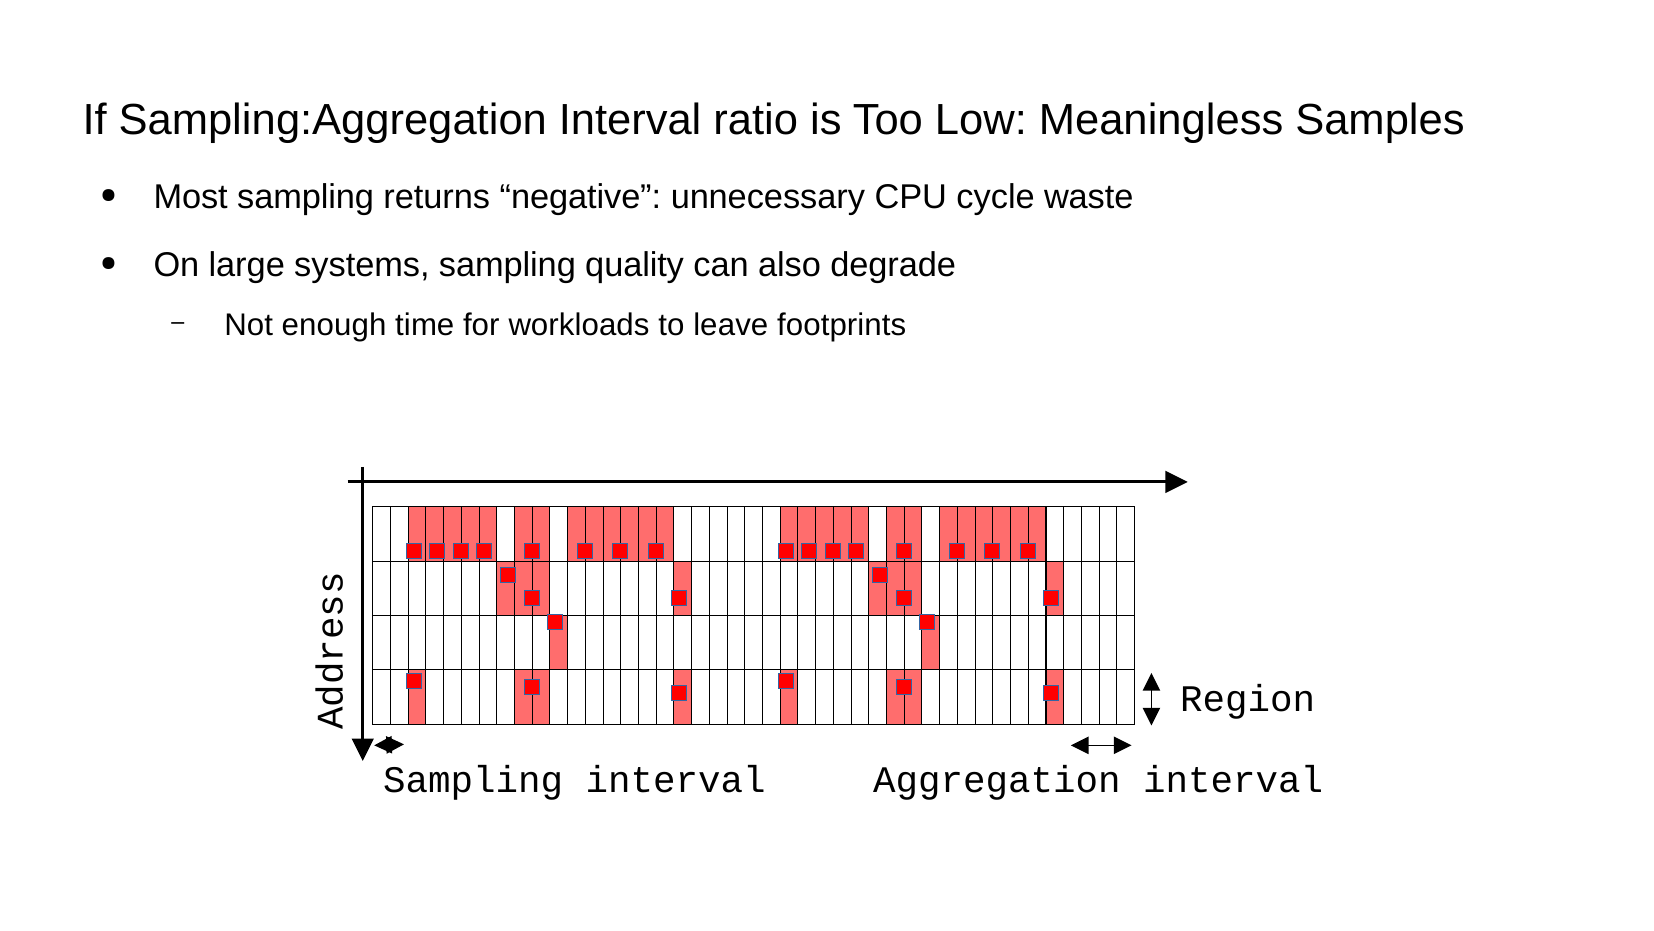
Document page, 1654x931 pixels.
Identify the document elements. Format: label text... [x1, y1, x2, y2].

table_cell [568, 670, 585, 724]
table_cell [869, 562, 886, 615]
table_cell [657, 562, 673, 615]
table_header [373, 507, 390, 539]
table_header [586, 507, 603, 561]
table_cell [444, 616, 461, 669]
table_cell [852, 670, 868, 724]
table_header [1029, 507, 1045, 561]
table_cell [940, 616, 957, 669]
table_cell [568, 562, 585, 615]
table_header [1082, 507, 1099, 561]
table_header [391, 507, 408, 561]
text_box [577, 543, 593, 559]
text_box [1020, 543, 1036, 559]
table_cell [834, 670, 851, 724]
table_header [1100, 507, 1116, 561]
text_box [778, 543, 794, 559]
table_header [993, 507, 1010, 561]
table_cell [922, 670, 939, 724]
table_cell [958, 562, 975, 615]
text_box Address [304, 539, 404, 745]
table_cell [674, 562, 691, 615]
text_box [524, 679, 540, 695]
text_box [406, 543, 422, 559]
text_box [872, 567, 888, 583]
table_header [940, 507, 957, 561]
table_header [674, 507, 691, 561]
text_box [500, 567, 516, 583]
table_cell [781, 616, 797, 669]
table_cell [745, 670, 762, 724]
table_header [480, 507, 496, 561]
table_cell [533, 616, 549, 669]
table_cell [1117, 670, 1134, 724]
table_cell [728, 562, 744, 615]
table_cell [710, 670, 727, 724]
table_cell [639, 616, 656, 669]
table_cell [798, 670, 815, 724]
table_cell [976, 670, 992, 724]
table_cell [426, 616, 443, 669]
table_header [1011, 507, 1028, 561]
table_header [515, 507, 532, 561]
text_box [825, 543, 841, 559]
table_header [692, 507, 709, 561]
table_header [497, 507, 514, 561]
table_cell [639, 562, 656, 615]
table_cell [604, 670, 620, 724]
table_cell [1047, 670, 1063, 724]
table_cell [657, 616, 673, 669]
table_cell [444, 562, 461, 615]
text_box [671, 590, 687, 606]
table_cell [444, 670, 461, 724]
table_cell [1117, 616, 1134, 669]
text_box [801, 543, 817, 559]
table_cell [852, 616, 868, 669]
table_cell [657, 670, 673, 724]
table_cell [1011, 562, 1028, 615]
text_box [648, 543, 664, 559]
table_cell [604, 616, 620, 669]
table_cell [745, 562, 762, 615]
table_header [1064, 507, 1081, 561]
table_cell [533, 670, 549, 724]
table_cell [404, 616, 408, 669]
table_cell [550, 670, 567, 724]
table_header [604, 507, 620, 561]
table_cell [674, 616, 691, 669]
table_cell [426, 670, 443, 724]
table_cell [404, 670, 408, 724]
table_header [710, 507, 727, 561]
table_header [533, 507, 549, 561]
table_cell [728, 670, 744, 724]
table_cell [834, 616, 851, 669]
table_cell [940, 562, 957, 615]
table_cell [869, 670, 886, 724]
text_box [896, 543, 912, 559]
text_box [524, 543, 540, 559]
table_cell [692, 562, 709, 615]
table_cell [816, 616, 833, 669]
table_header [781, 507, 797, 561]
table_cell [1011, 616, 1028, 669]
table_cell [958, 616, 975, 669]
table_cell [462, 562, 479, 615]
table_cell [497, 562, 514, 615]
table_header [728, 507, 744, 561]
text_box [896, 679, 912, 695]
table_cell [763, 562, 780, 615]
text_box [453, 543, 469, 559]
table_cell [568, 616, 585, 669]
table_cell [550, 562, 567, 615]
table_cell [940, 670, 957, 724]
table_cell [1011, 670, 1028, 724]
table_cell [763, 616, 780, 669]
table_cell [409, 616, 425, 669]
table_cell [905, 670, 921, 724]
text_box [612, 543, 628, 559]
table_cell [550, 616, 567, 669]
table_cell [710, 616, 727, 669]
list Most sampling returns “negative”: unnecessary CPU cycle waste On large systems, sampling quality can also degrade Not enough time for workloads to leave footprints [82, 177, 1571, 833]
table_cell [816, 562, 833, 615]
table_cell [497, 670, 514, 724]
table_cell [976, 562, 992, 615]
table_cell [852, 562, 868, 615]
text_box [406, 673, 422, 689]
table_cell [480, 562, 496, 615]
table_header [922, 507, 939, 561]
table_cell [798, 616, 815, 669]
table_header [816, 507, 833, 561]
title If Sampling:Aggregation Interval ratio is Too Low: Meaningless Samples [82, 81, 1571, 157]
text_box [429, 543, 445, 559]
table_cell [887, 562, 904, 615]
text_box [671, 685, 687, 701]
text_box Aggregation interval [858, 753, 1339, 811]
table_header [834, 507, 851, 561]
table_header [887, 507, 904, 561]
table_cell [586, 670, 603, 724]
text_box [778, 673, 794, 689]
table_cell [497, 616, 514, 669]
table_cell [922, 562, 939, 615]
table_header [462, 507, 479, 561]
table_cell [621, 562, 638, 615]
table_cell [1100, 670, 1116, 724]
table_header [1117, 507, 1134, 561]
table_cell [763, 670, 780, 724]
table_cell [816, 670, 833, 724]
table_header [1047, 507, 1063, 561]
table_cell [728, 616, 744, 669]
table_cell [1117, 562, 1134, 615]
text_box [919, 614, 935, 630]
table_cell [1029, 670, 1045, 724]
table_cell [404, 562, 408, 615]
table_cell [480, 670, 496, 724]
table_header [745, 507, 762, 561]
table_cell [993, 670, 1010, 724]
table_cell [1082, 670, 1099, 724]
table_cell [621, 616, 638, 669]
table_cell [674, 670, 691, 724]
table_header [568, 507, 585, 561]
table_cell [586, 562, 603, 615]
table_cell [462, 670, 479, 724]
table_cell [905, 616, 921, 669]
table_cell [887, 616, 904, 669]
table_header [550, 507, 567, 561]
table_header [444, 507, 461, 561]
table_cell [533, 562, 549, 615]
text_box [524, 590, 540, 606]
table_cell [462, 616, 479, 669]
text_box [1043, 590, 1059, 606]
table_header [763, 507, 780, 561]
table_cell [1100, 562, 1116, 615]
table_cell [798, 562, 815, 615]
table_cell [922, 616, 939, 669]
table_cell [409, 562, 425, 615]
table_cell [586, 616, 603, 669]
table_cell [480, 616, 496, 669]
table_cell [781, 670, 797, 724]
table_cell [621, 670, 638, 724]
table_cell [1047, 562, 1063, 615]
table_cell [993, 616, 1010, 669]
table_cell [993, 562, 1010, 615]
table_header [976, 507, 992, 561]
text_box Sampling interval [368, 753, 781, 811]
table_cell [515, 562, 532, 615]
table_cell [1064, 562, 1081, 615]
table_cell [869, 616, 886, 669]
table_cell [905, 562, 921, 615]
text_box [896, 590, 912, 606]
table_header [958, 507, 975, 561]
table_cell [692, 670, 709, 724]
table_cell [692, 616, 709, 669]
table_cell [1029, 562, 1045, 615]
text_box [476, 543, 492, 559]
table_header [639, 507, 656, 561]
text_box [547, 614, 563, 630]
text_box [949, 543, 965, 559]
table_cell [745, 616, 762, 669]
text_box [984, 543, 1000, 559]
table_cell [710, 562, 727, 615]
table_cell [515, 670, 532, 724]
table_cell [604, 562, 620, 615]
text_box Region [1165, 672, 1331, 731]
table_cell [515, 616, 532, 669]
table_cell [1047, 616, 1063, 669]
table_cell [976, 616, 992, 669]
table_header [621, 507, 638, 561]
table_cell [1064, 670, 1081, 724]
table_header [869, 507, 886, 561]
table_header [426, 507, 443, 561]
table_cell [426, 562, 443, 615]
table_cell [958, 670, 975, 724]
table_cell [781, 562, 797, 615]
table_cell [639, 670, 656, 724]
table_header [798, 507, 815, 561]
table_cell [1029, 616, 1045, 669]
table_cell [834, 562, 851, 615]
text_box [848, 543, 864, 559]
table_cell [1100, 616, 1116, 669]
table_cell [1082, 562, 1099, 615]
table_cell [409, 670, 425, 724]
table_header [905, 507, 921, 561]
table_header [852, 507, 868, 561]
table_cell [1082, 616, 1099, 669]
table_header [657, 507, 673, 561]
table_cell [887, 670, 904, 724]
text_box [1043, 685, 1059, 701]
table_cell [1064, 616, 1081, 669]
table_header [409, 507, 425, 561]
